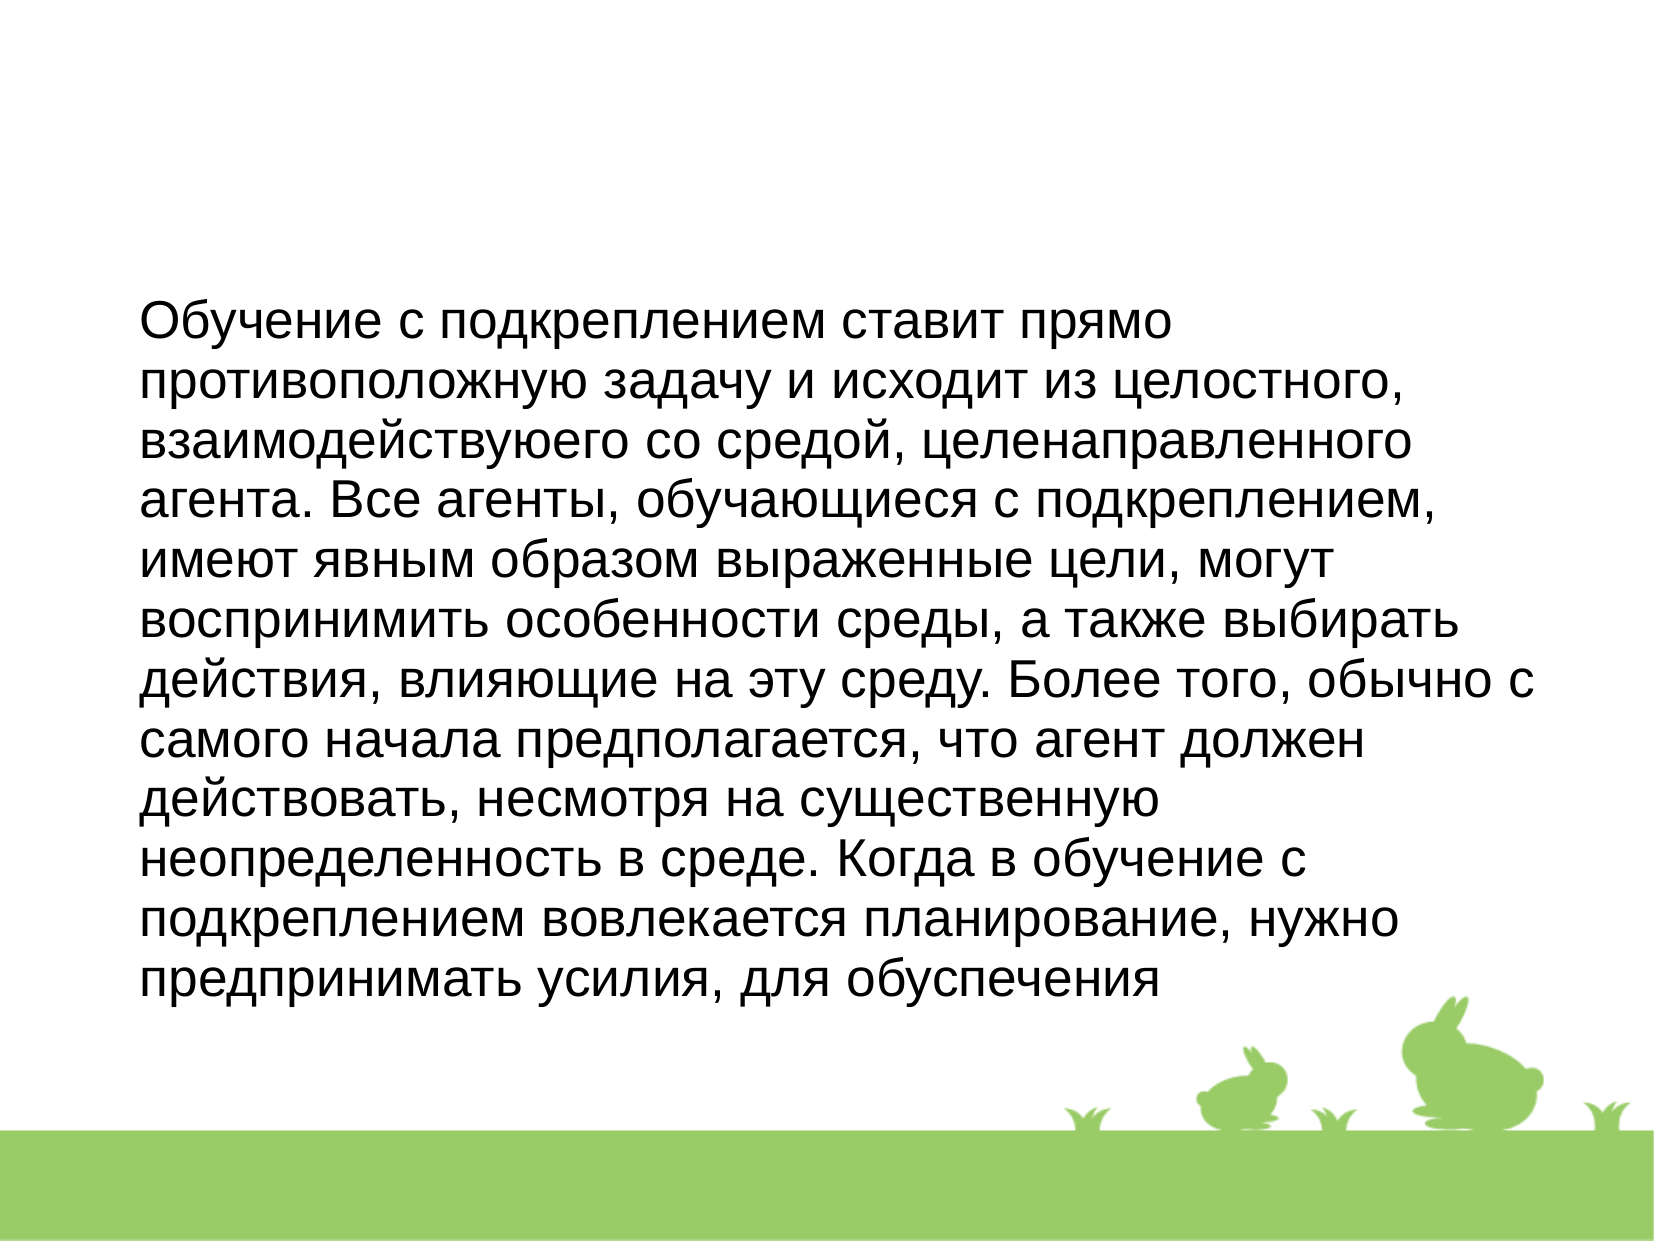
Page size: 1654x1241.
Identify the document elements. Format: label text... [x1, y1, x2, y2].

picture [0, 0, 1654, 1241]
list Обучение с подкреплением ставит прямо противоположную задачу и исходит из целостного, взаимодействуюего со средой, целенаправленного агента. Все агенты, обучающиеся с подкреплением, имеют явным образом выраженные цели, могут воспринимить особенности среды, а также выбирать действия, влияющие на эту среду. Более того, обычно с самого начала предполагается, что агент должен действовать, несмотря на существенную неопределенность в среде. Когда в обучение с подкреплением вовлекается планирование, нужно предпринимать усилия, для обуспечения [82, 290, 1571, 1010]
